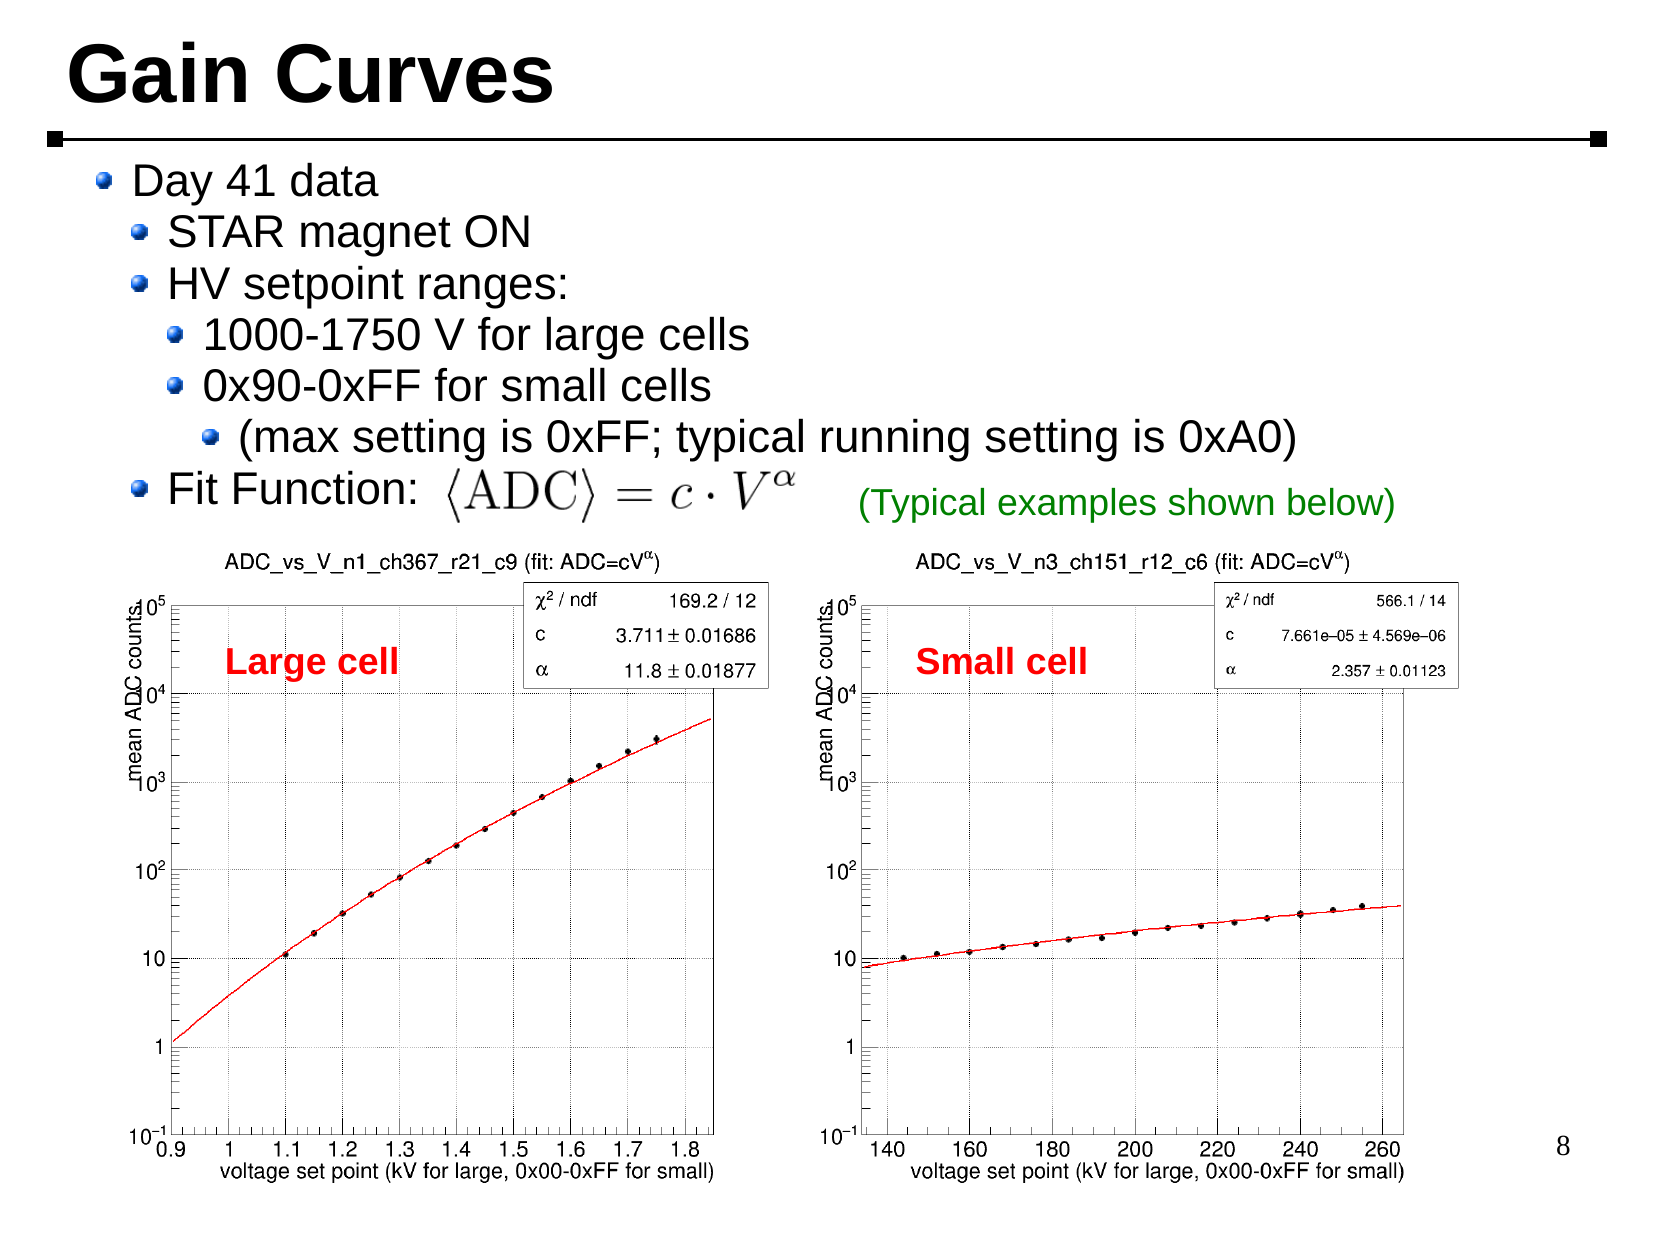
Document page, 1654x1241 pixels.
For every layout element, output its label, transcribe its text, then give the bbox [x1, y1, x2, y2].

picture [103, 539, 781, 1201]
text_box Day 41 data STAR magnet ON HV setpoint ranges: 1000-1750 V for large cells 0x90-0xFF for small cells (max setting is 0xFF; typical running setting is 0xA0) Fit Function: [81, 147, 1537, 522]
picture [433, 463, 806, 526]
text_box Small cell [900, 633, 1186, 691]
picture [794, 539, 1471, 1201]
text_box (Typical examples shown below) [843, 474, 1460, 531]
text_box Large cell [210, 633, 496, 691]
text_box Gain Curves [51, 19, 572, 128]
